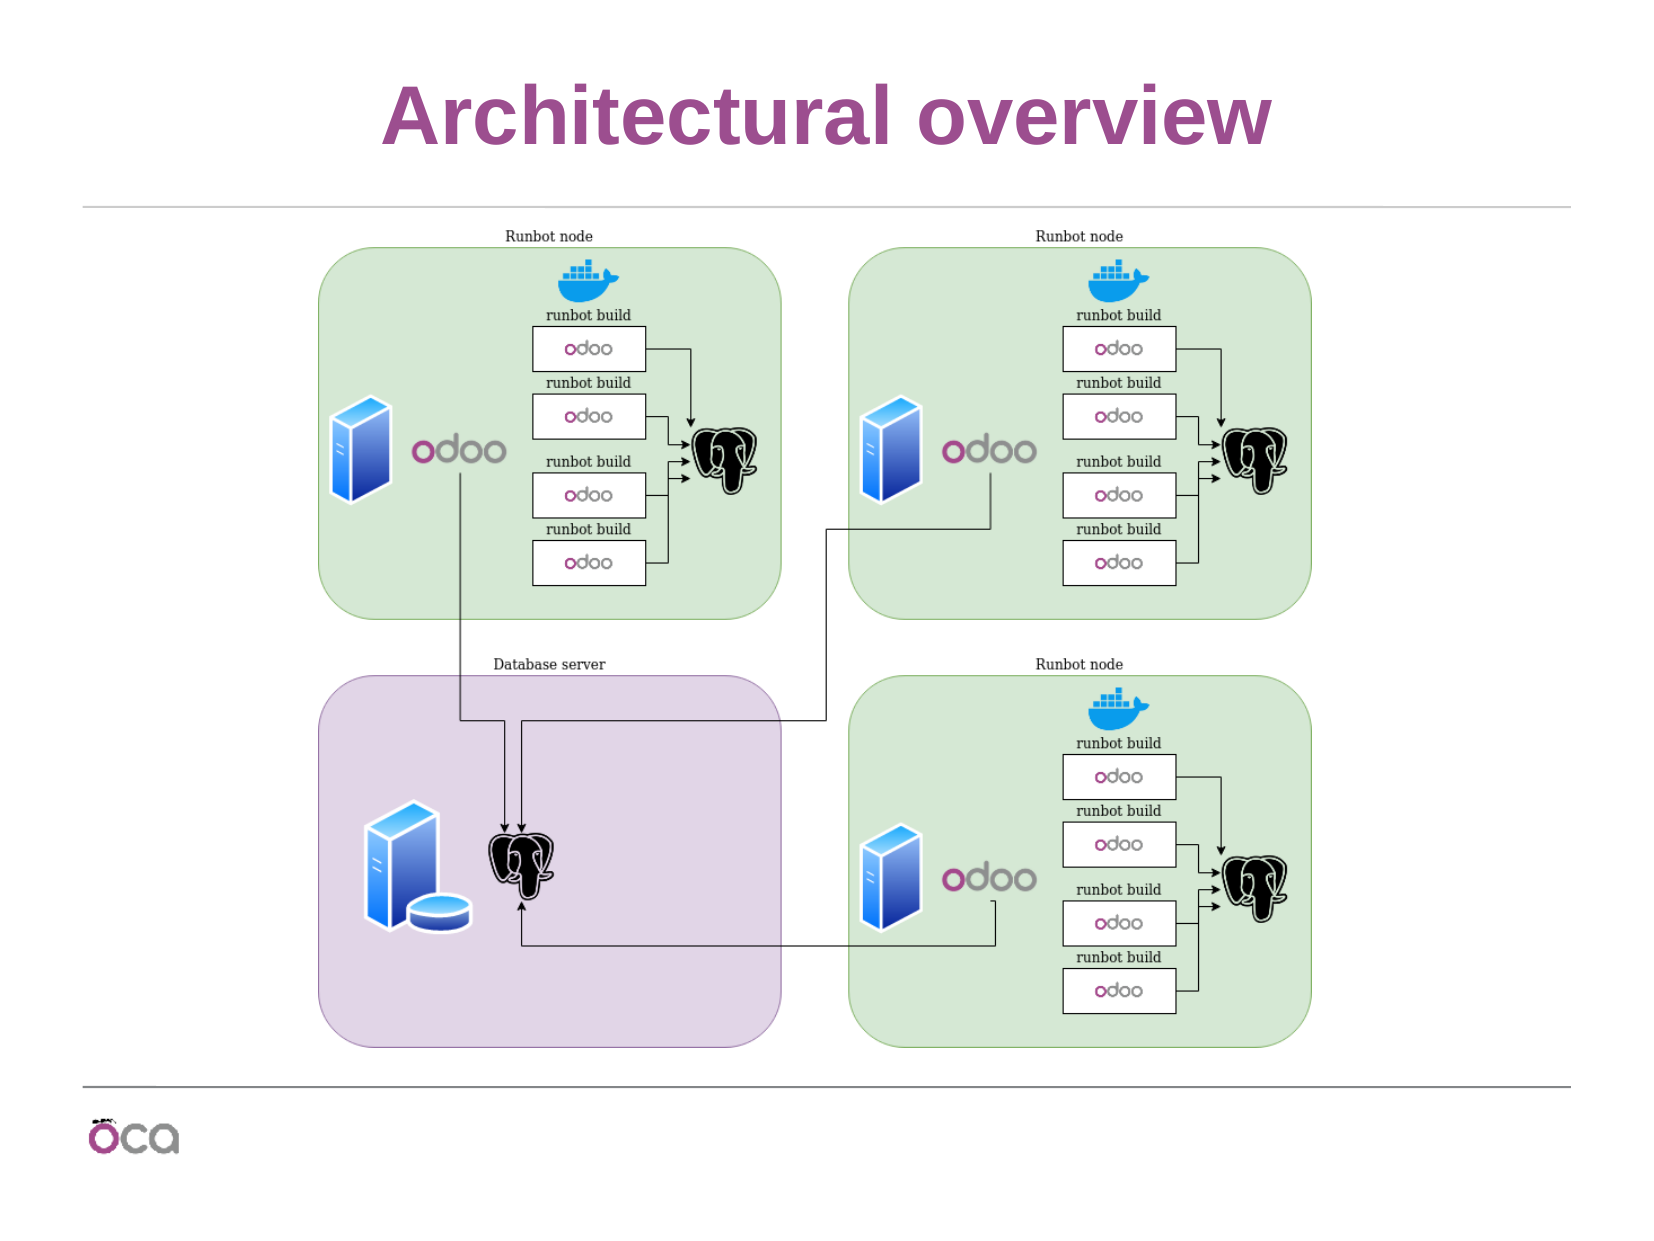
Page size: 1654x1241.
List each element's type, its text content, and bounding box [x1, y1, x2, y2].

picture [82, 1089, 186, 1191]
title Architectural overview [82, 27, 1571, 196]
picture [318, 228, 1312, 1048]
